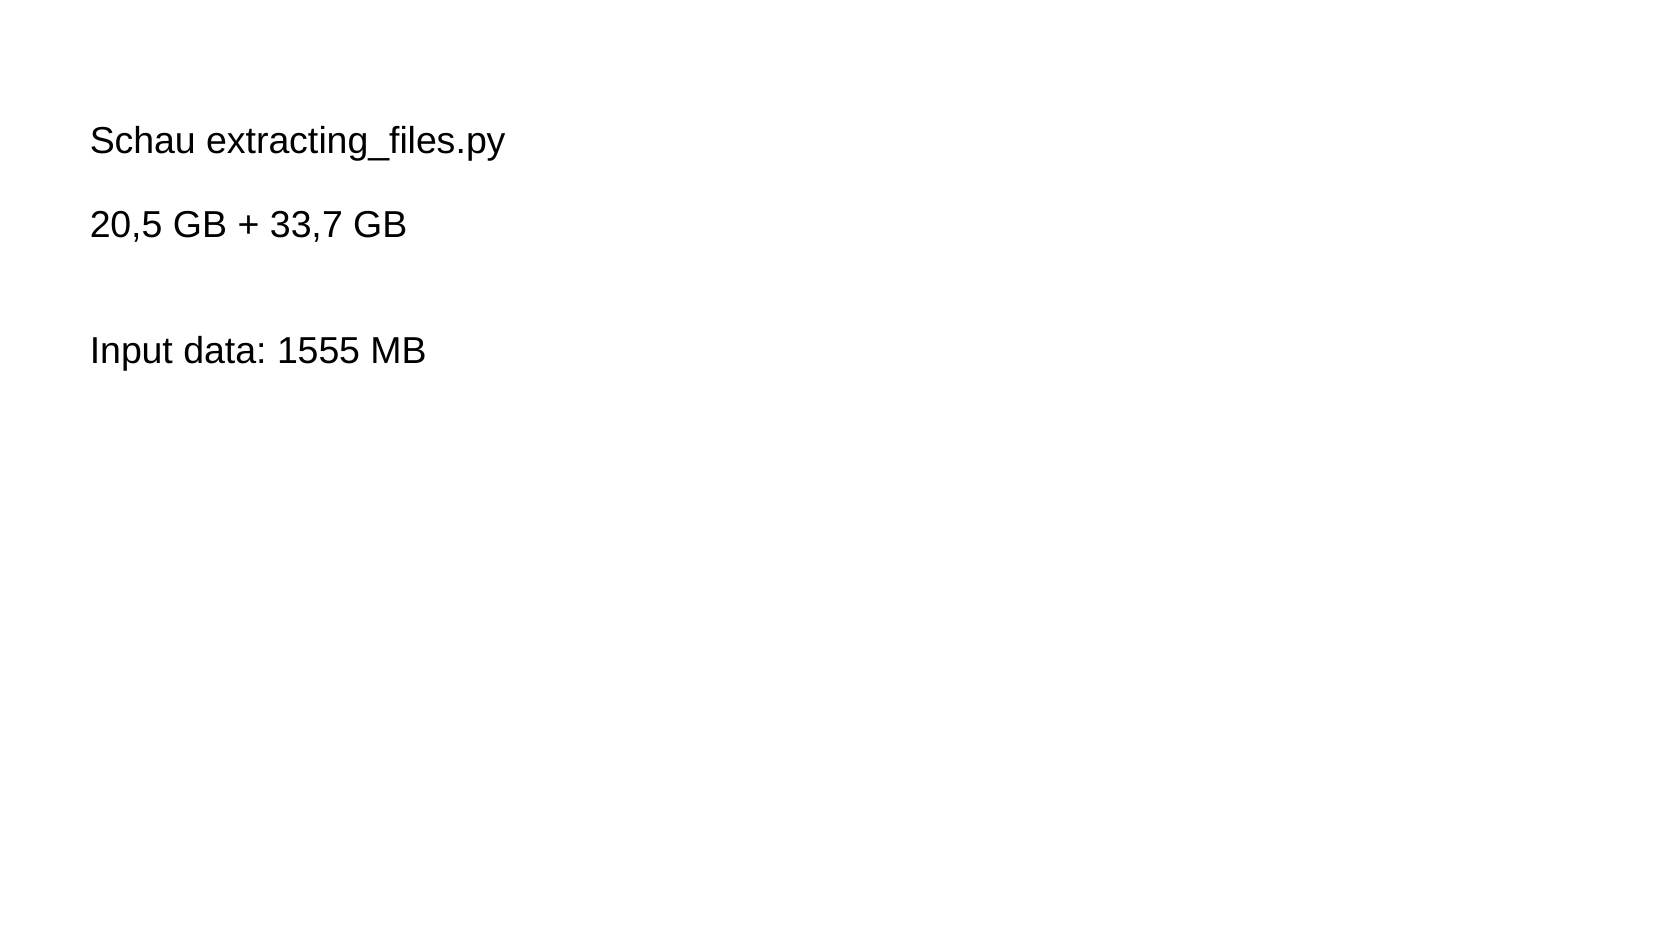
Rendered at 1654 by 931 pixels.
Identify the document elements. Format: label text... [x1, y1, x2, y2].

text_box Schau extracting_files.py 20,5 GB + 33,7 GB Input data: 1555 MB [75, 112, 901, 380]
